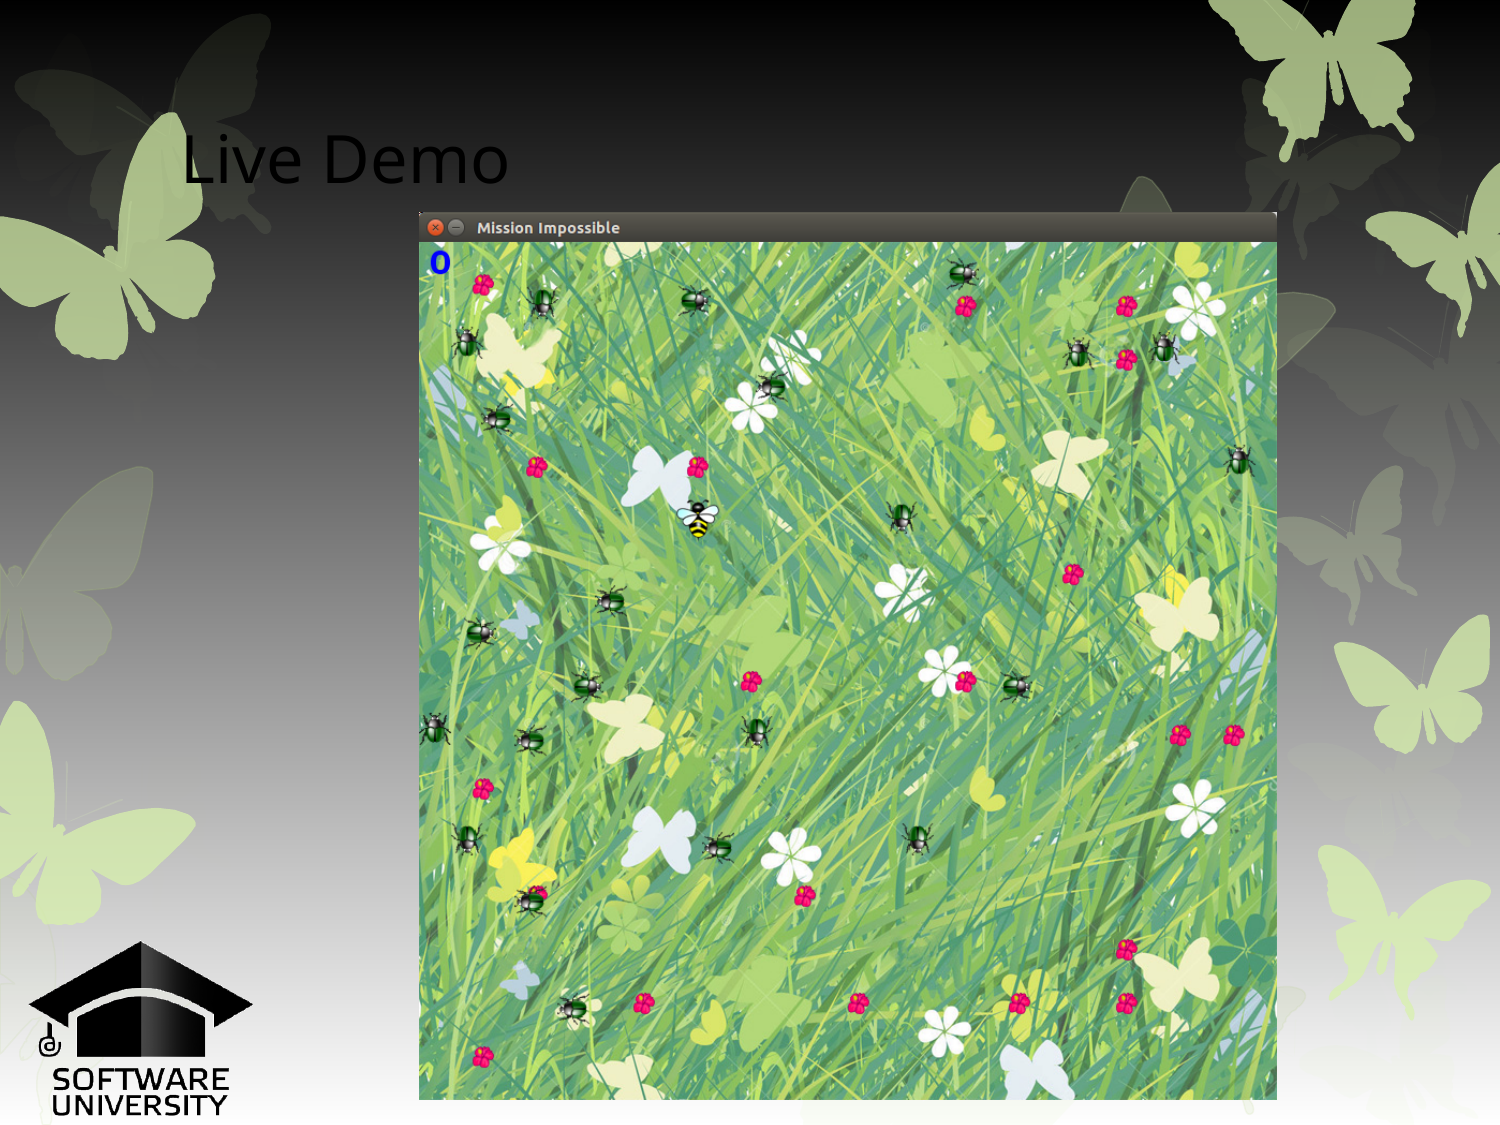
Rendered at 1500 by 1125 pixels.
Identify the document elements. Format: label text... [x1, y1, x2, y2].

title Live Demo [165, 81, 1335, 233]
picture [419, 212, 1277, 1100]
picture [28, 940, 253, 1116]
